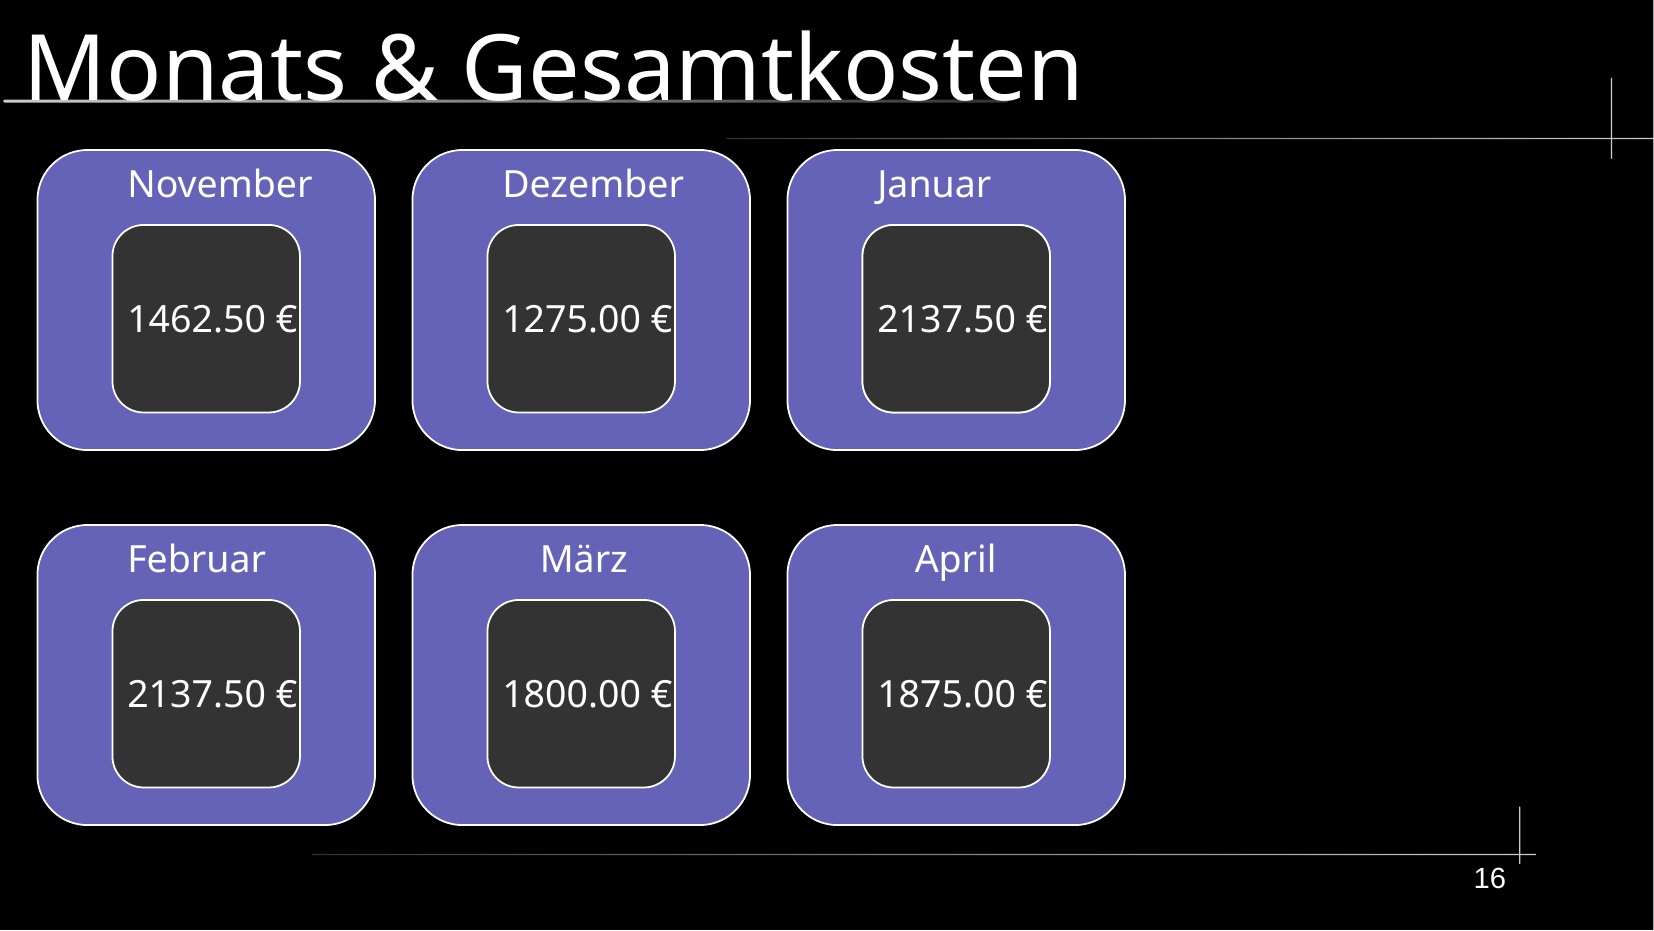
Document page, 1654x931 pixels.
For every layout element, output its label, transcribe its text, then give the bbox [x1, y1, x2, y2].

text_box 1275.00 € [487, 285, 751, 376]
text_box 1875.00 € [862, 660, 1126, 751]
text_box [37, 525, 376, 826]
text_box 2137.50 € [112, 660, 376, 751]
text_box Dezember [487, 150, 751, 240]
title Monats & Gesamtkosten [23, 11, 1589, 119]
text_box 1462.50 € [112, 285, 376, 376]
text_box April [900, 525, 1163, 615]
text_box 2137.50 € [862, 285, 1126, 376]
text_box [412, 150, 751, 451]
text_box Januar [862, 150, 1126, 240]
text_box [787, 525, 1126, 826]
text_box Februar [112, 525, 376, 615]
text_box November [112, 150, 376, 240]
text_box [412, 525, 751, 826]
text_box [787, 150, 1126, 451]
text_box März [525, 525, 788, 615]
text_box 1800.00 € [487, 660, 751, 751]
text_box [37, 150, 376, 451]
